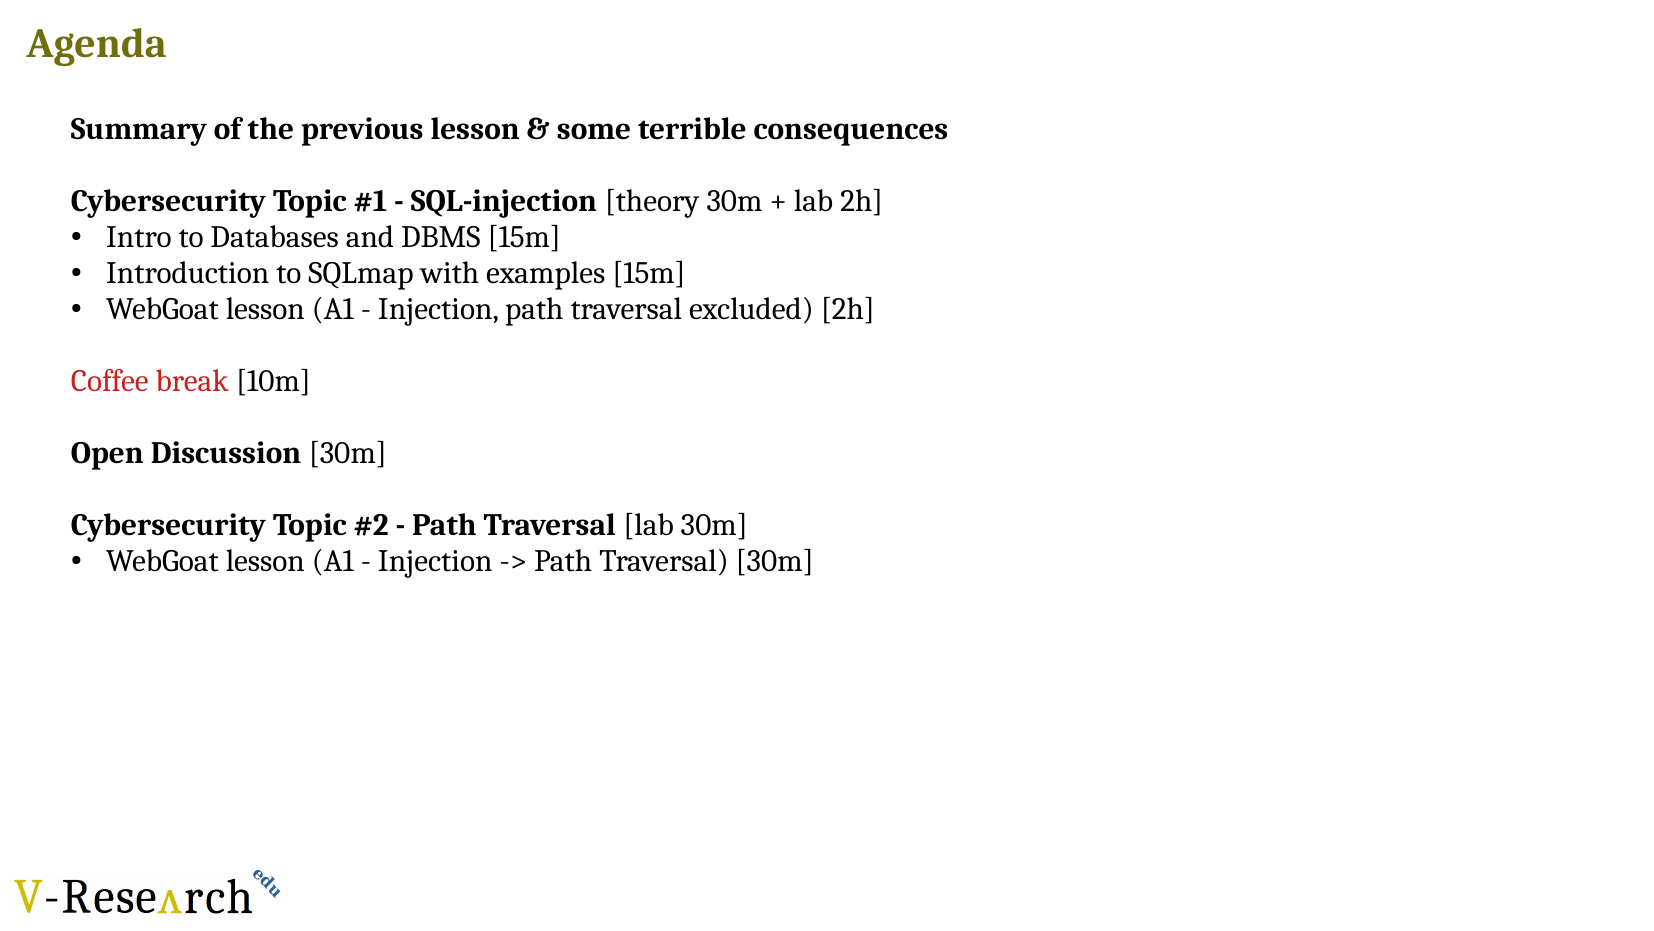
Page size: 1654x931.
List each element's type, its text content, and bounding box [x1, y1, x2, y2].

picture [11, 876, 255, 916]
text_box Summary of the previous lesson & some terrible consequences Cybersecurity Topic #1 - SQL-injection [theory 30m + lab 2h] Intro to Databases and DBMS [15m] Introduction to SQLmap with examples [15m] WebGoat lesson (A1 - Injection, path traversal excluded) [2h] Coffee break [10m] Open Discussion [30m] Cybersecurity Topic #2 - Path Traversal [lab 30m] WebGoat lesson (A1 - Injection -> Path Traversal) [30m] [70, 111, 1512, 590]
text_box Agenda [11, 12, 1193, 77]
text_box edu [222, 847, 333, 931]
